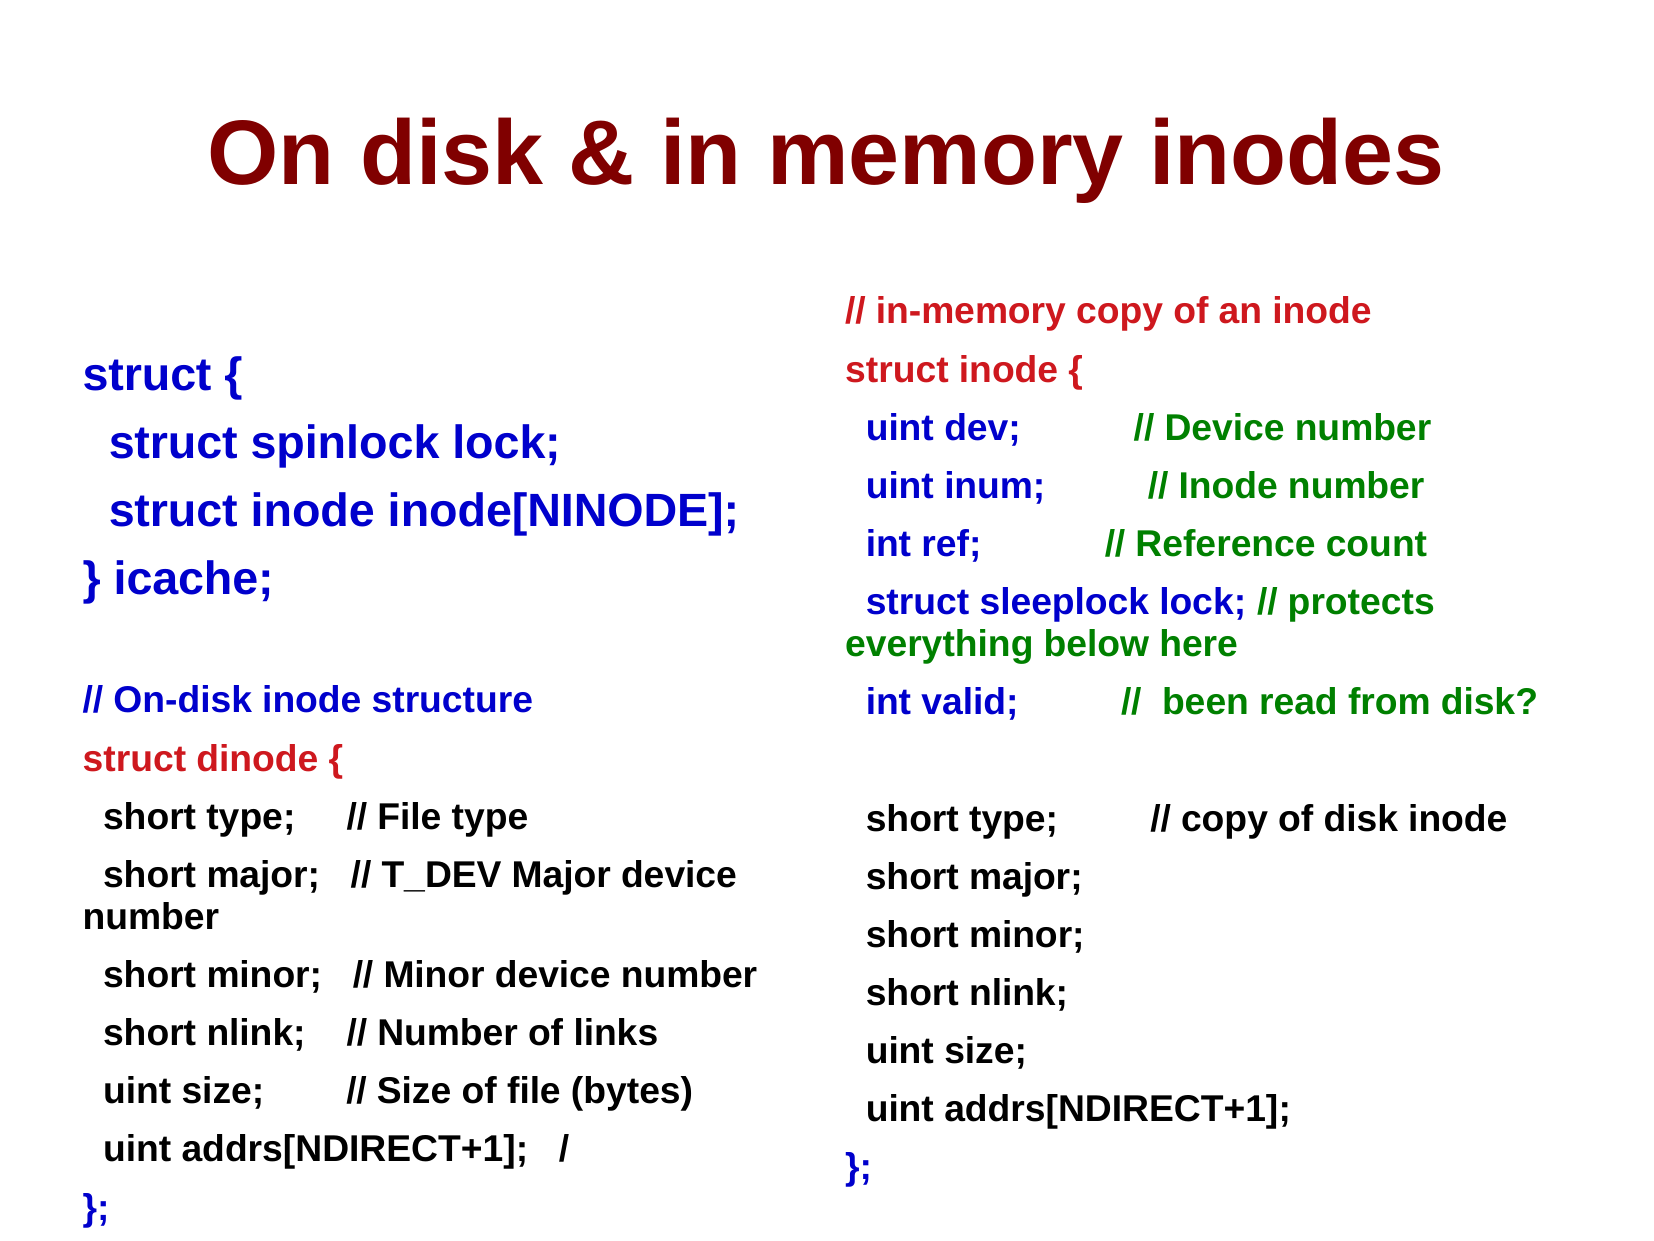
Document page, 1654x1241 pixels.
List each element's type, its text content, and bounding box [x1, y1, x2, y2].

list struct { struct spinlock lock; struct inode inode[NINODE]; } icache; // On-disk inode structure struct dinode { short type; // File type short major; // T_DEV Major device number short minor; // Minor device number short nlink; // Number of links uint size; // Size of file (bytes) uint addrs[NDIRECT+1]; / }; [82, 290, 804, 1229]
list // in-memory copy of an inode struct inode { uint dev; // Device number uint inum; // Inode number int ref; // Reference count struct sleeplock lock; // protects everything below here int valid; // been read from disk? short type; // copy of disk inode short major; short minor; short nlink; uint size; uint addrs[NDIRECT+1]; }; [845, 290, 1583, 1193]
title On disk & in memory inodes [82, 49, 1571, 257]
